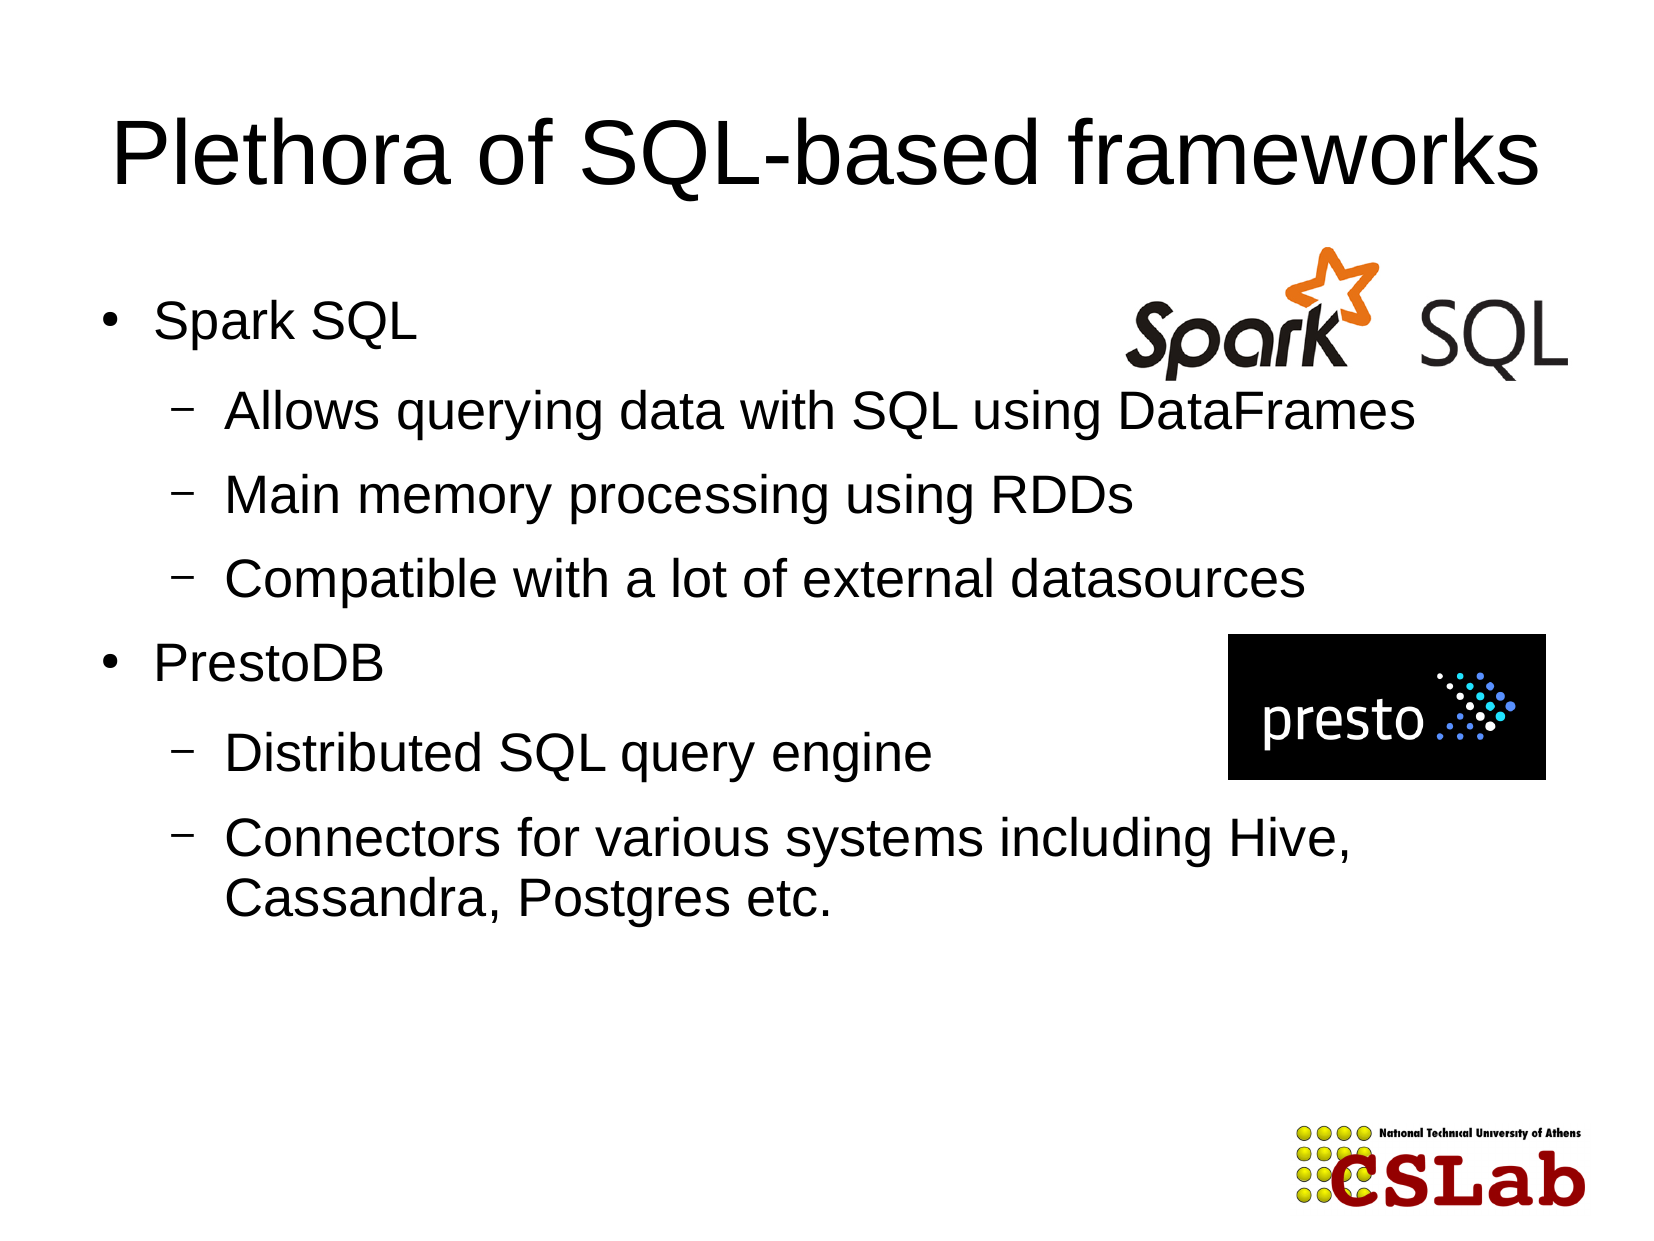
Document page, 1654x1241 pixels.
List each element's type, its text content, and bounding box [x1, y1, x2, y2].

list Spark SQL Allows querying data with SQL using DataFrames Main memory processing using RDDs Compatible with a lot of external datasources PrestoDB Distributed SQL query engine Connectors for various systems including Hive, Cassandra, Postgres etc. [82, 290, 1572, 1109]
picture [1290, 1123, 1591, 1216]
title Plethora of SQL-based frameworks [82, 49, 1571, 257]
picture [1099, 194, 1591, 476]
